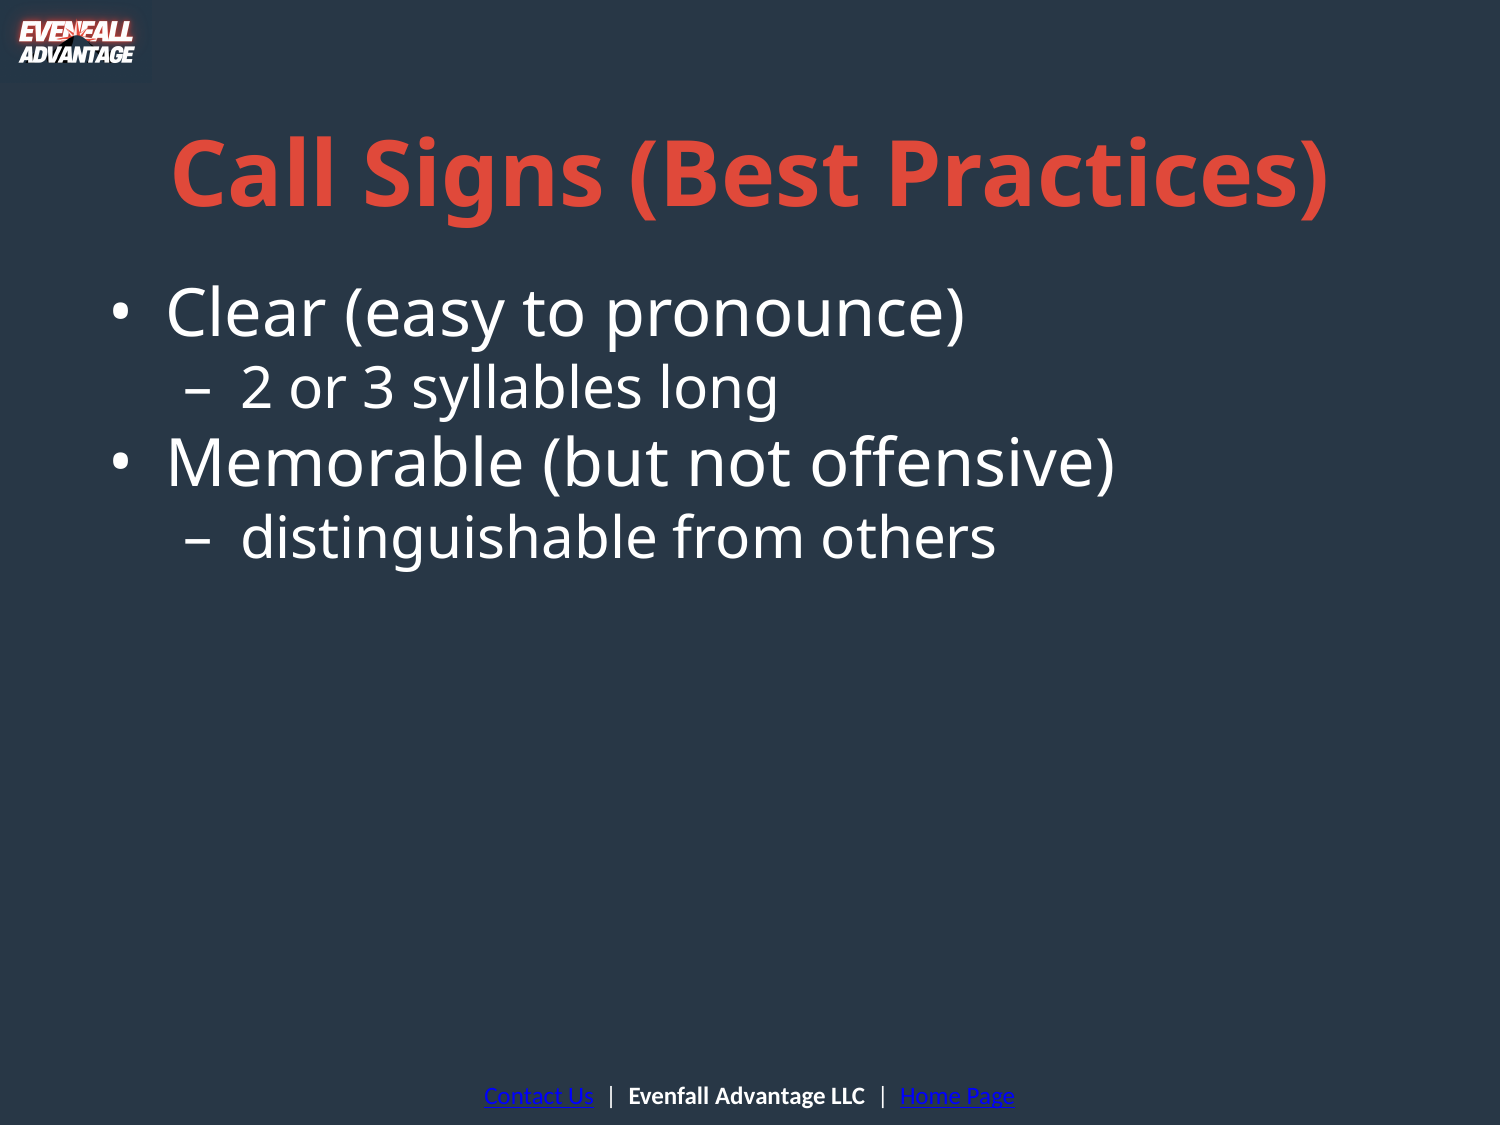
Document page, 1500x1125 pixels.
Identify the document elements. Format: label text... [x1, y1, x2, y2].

title Call Signs (Best Practices) [75, 76, 1425, 262]
list Clear (easy to pronounce) 2 or 3 syllables long Memorable (but not offensive) distinguishable from others [75, 262, 1425, 1005]
picture [0, 0, 152, 83]
